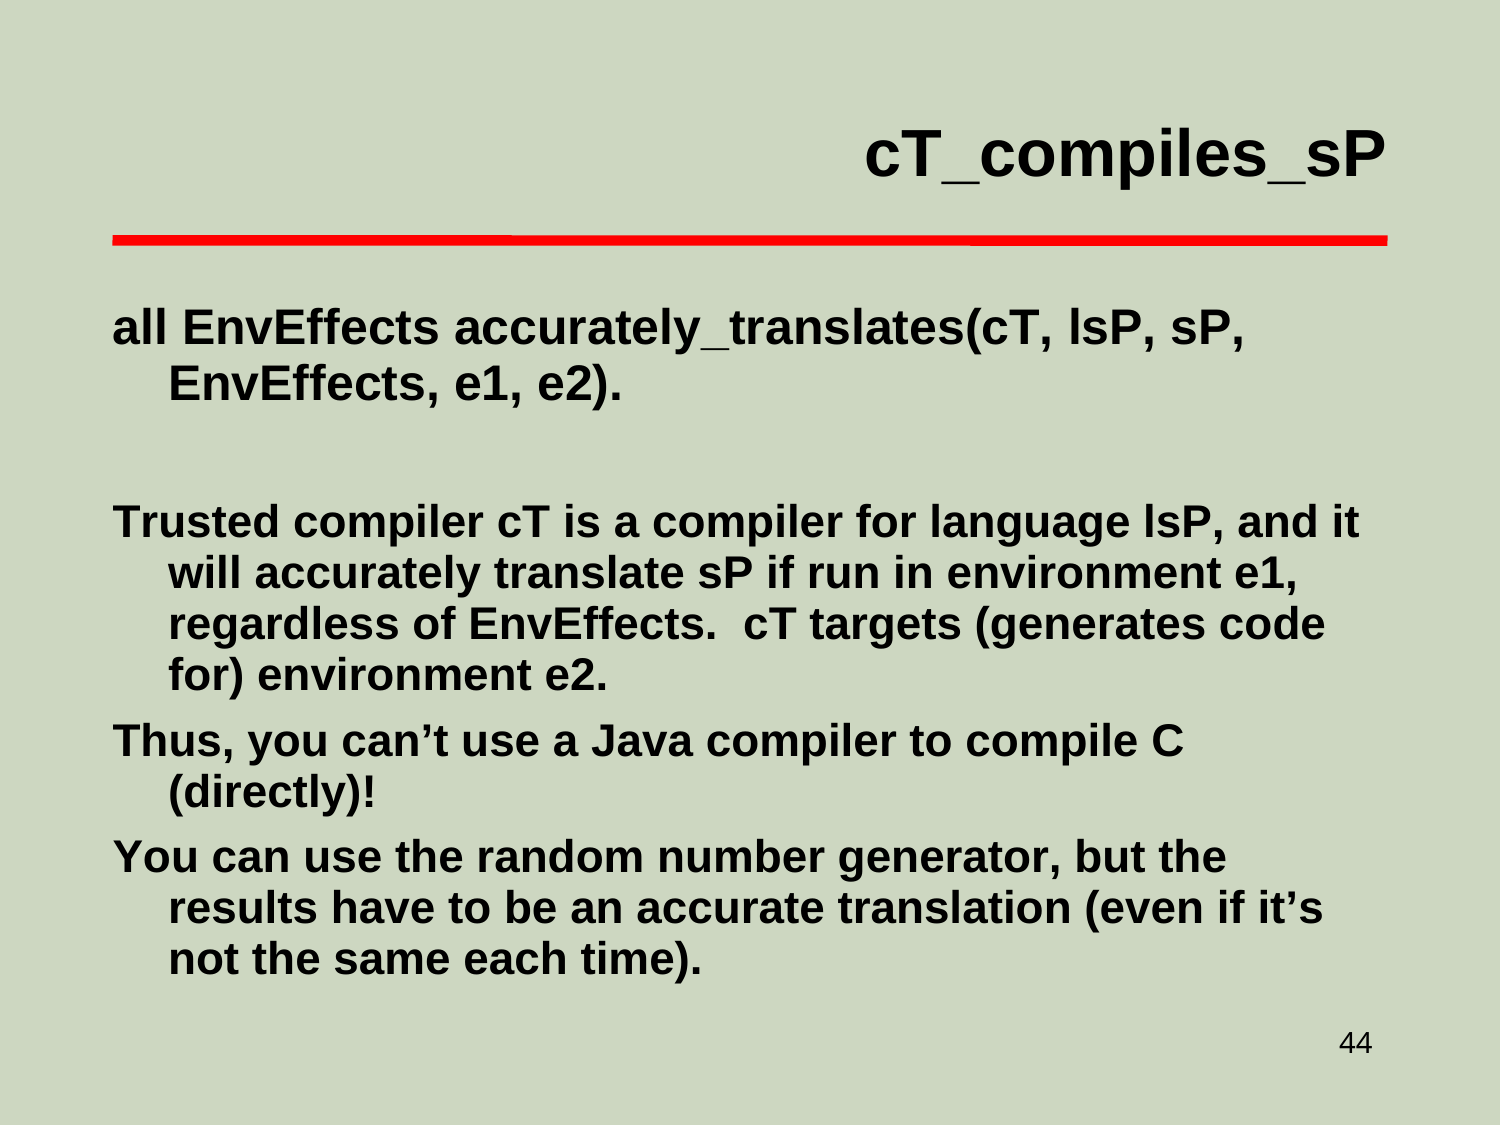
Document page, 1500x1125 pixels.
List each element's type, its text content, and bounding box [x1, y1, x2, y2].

list all EnvEffects accurately_translates(cT, lsP, sP, EnvEffects, e1, e2). Trusted compiler cT is a compiler for language lsP, and it will accurately translate sP if run in environment e1, regardless of EnvEffects. cT targets (generates code for) environment e2. Thus, you can’t use a Java compiler to compile C (directly)! You can use the random number generator, but the results have to be an accurate translation (even if it’s not the same each time). [112, 299, 1387, 1099]
title cT_compiles_sP [124, 93, 1387, 216]
